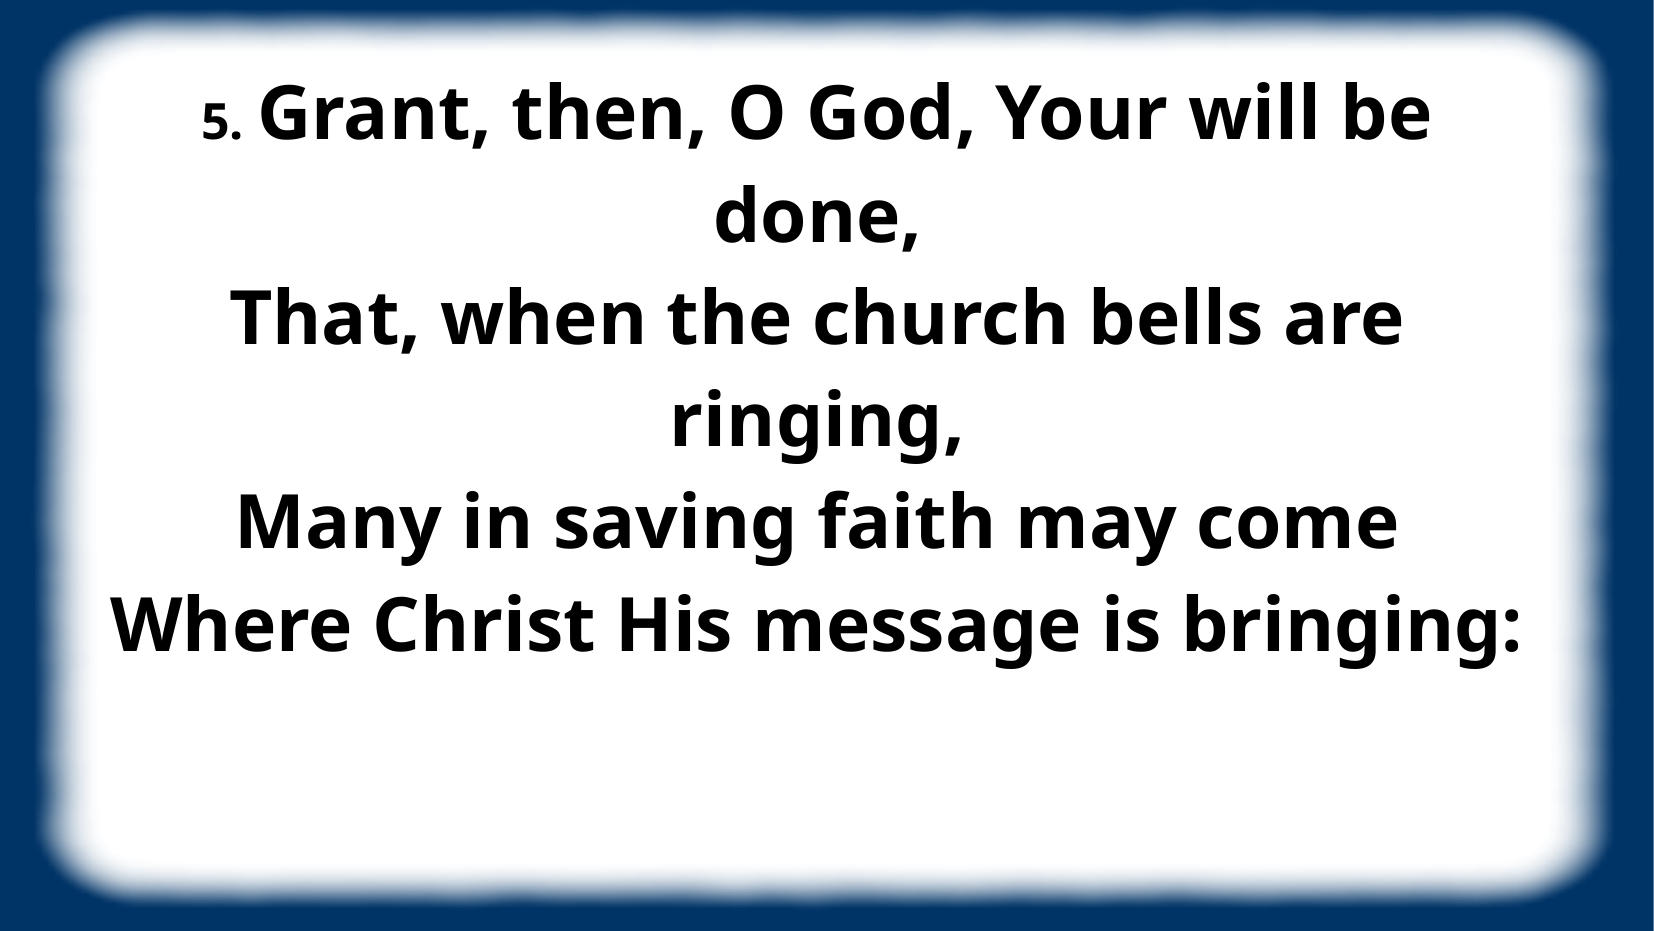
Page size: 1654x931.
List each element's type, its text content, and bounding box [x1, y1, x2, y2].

text_box 5. Grant, then, O God, Your will be done, That, when the church bells are ringing, Many in saving faith may come Where Christ His message is bringing: [90, 52, 1546, 466]
picture [0, 0, 1654, 931]
